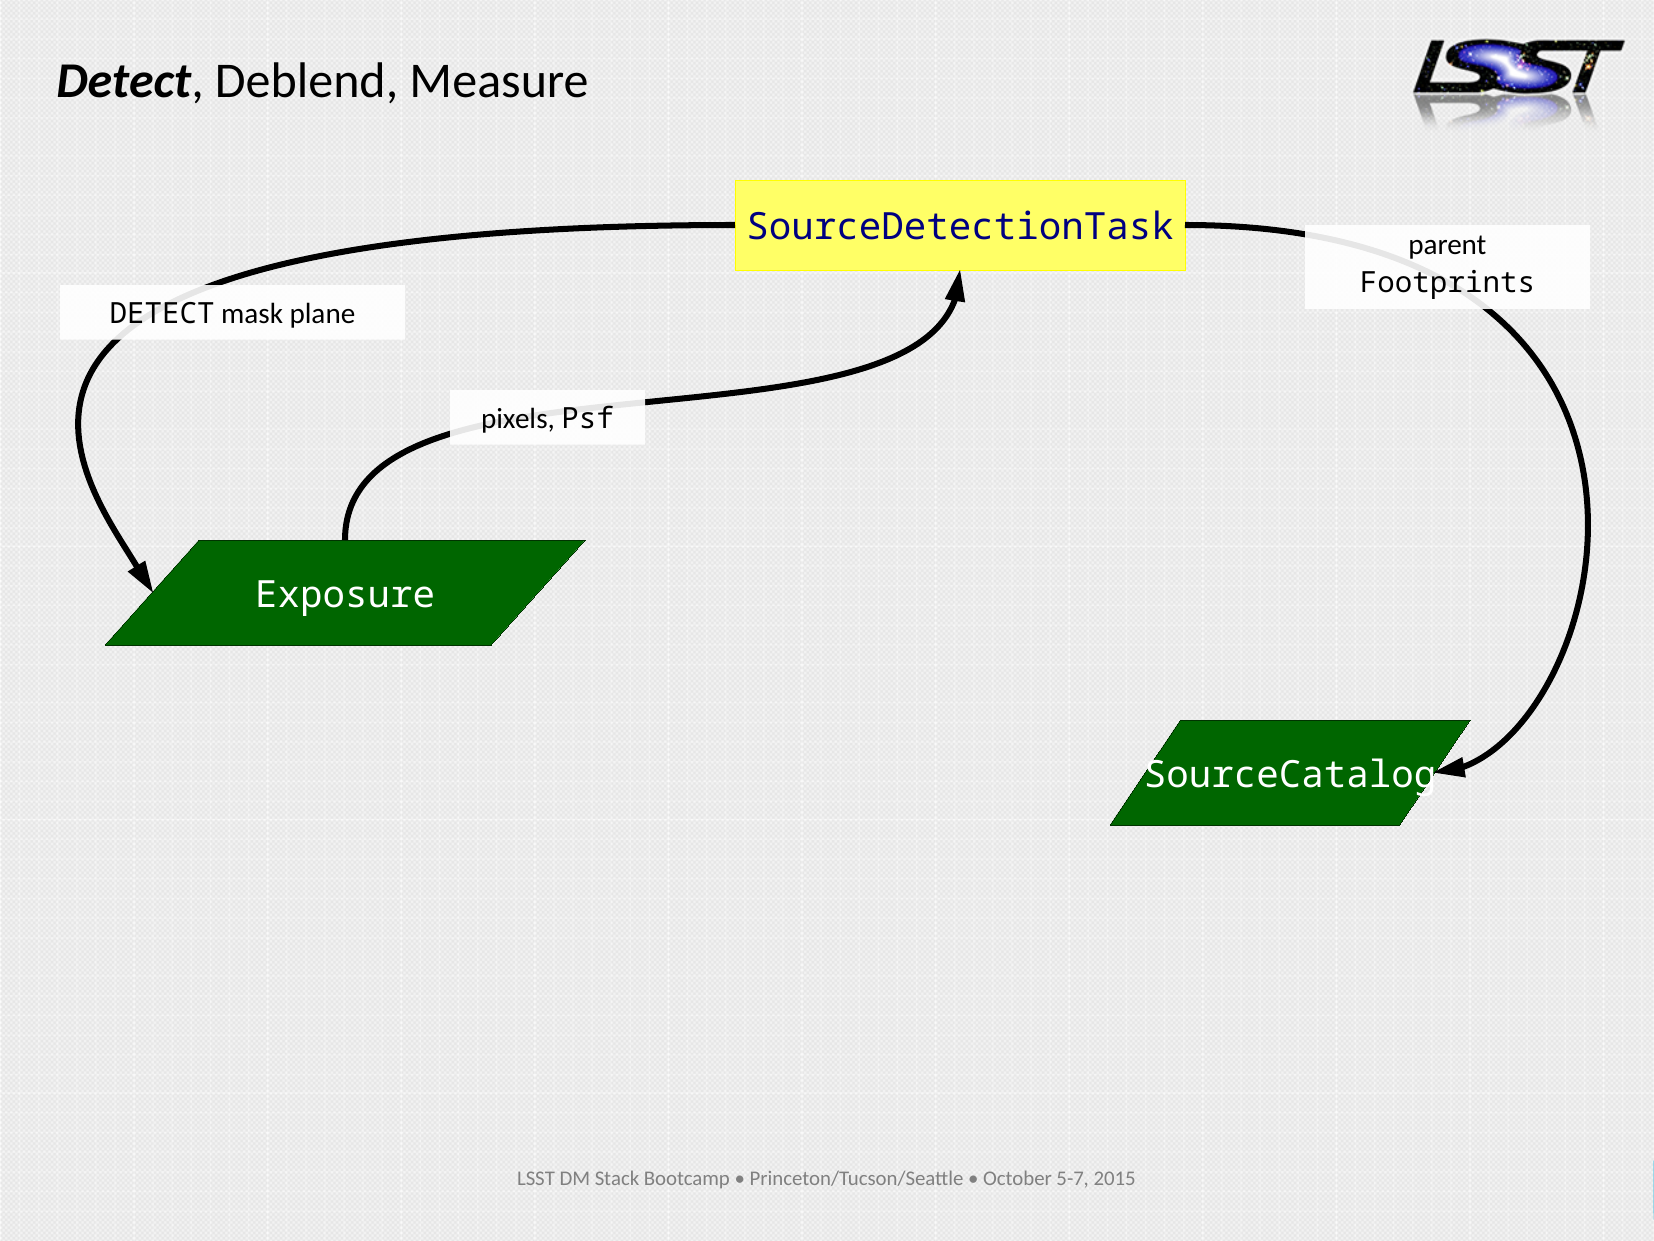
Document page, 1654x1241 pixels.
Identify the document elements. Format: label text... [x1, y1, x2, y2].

text_box parent Footprints [1305, 225, 1591, 304]
text_box DETECT mask plane [60, 285, 406, 335]
text_box SourceCatalog [1110, 720, 1471, 826]
text_box Exposure [105, 540, 586, 646]
title Detect, Deblend, Measure [41, 27, 1161, 129]
text_box pixels, Psf [450, 390, 646, 440]
text_box SourceDetectionTask [735, 180, 1186, 271]
picture [0, 0, 1654, 1241]
